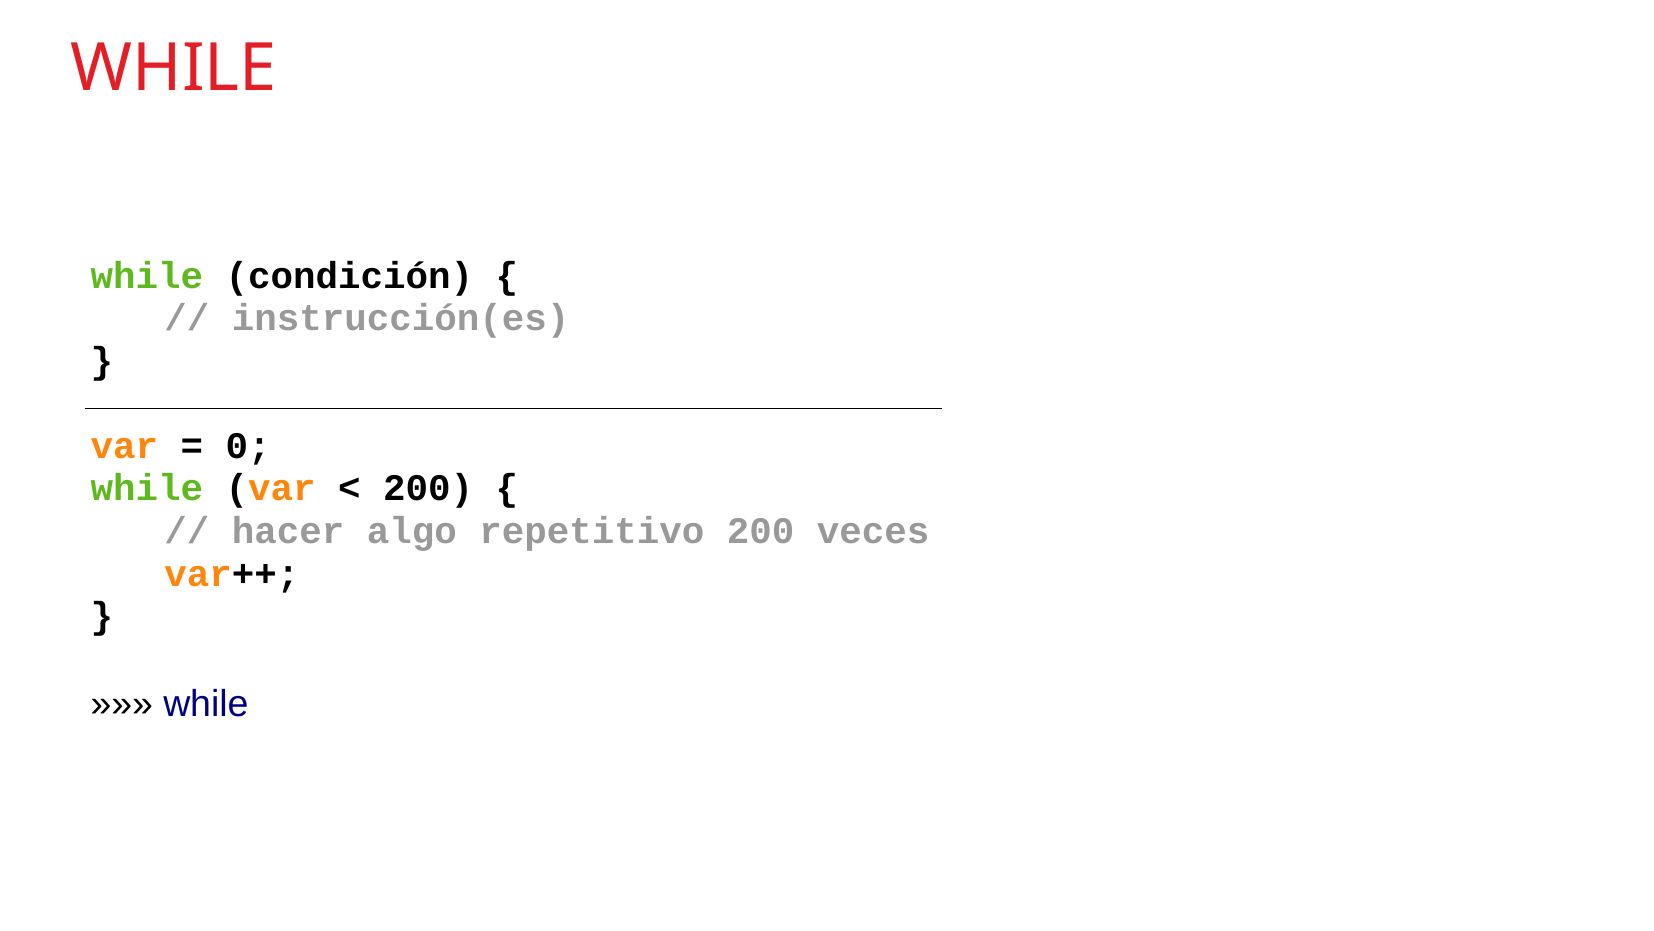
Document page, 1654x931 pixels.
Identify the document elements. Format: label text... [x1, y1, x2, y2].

text_box while (condición) { // instrucción(es) } var = 0; while (var < 200) { // hacer algo repetitivo 200 veces var++; } »»» while [75, 249, 1578, 780]
title WHILE [70, 11, 1347, 118]
